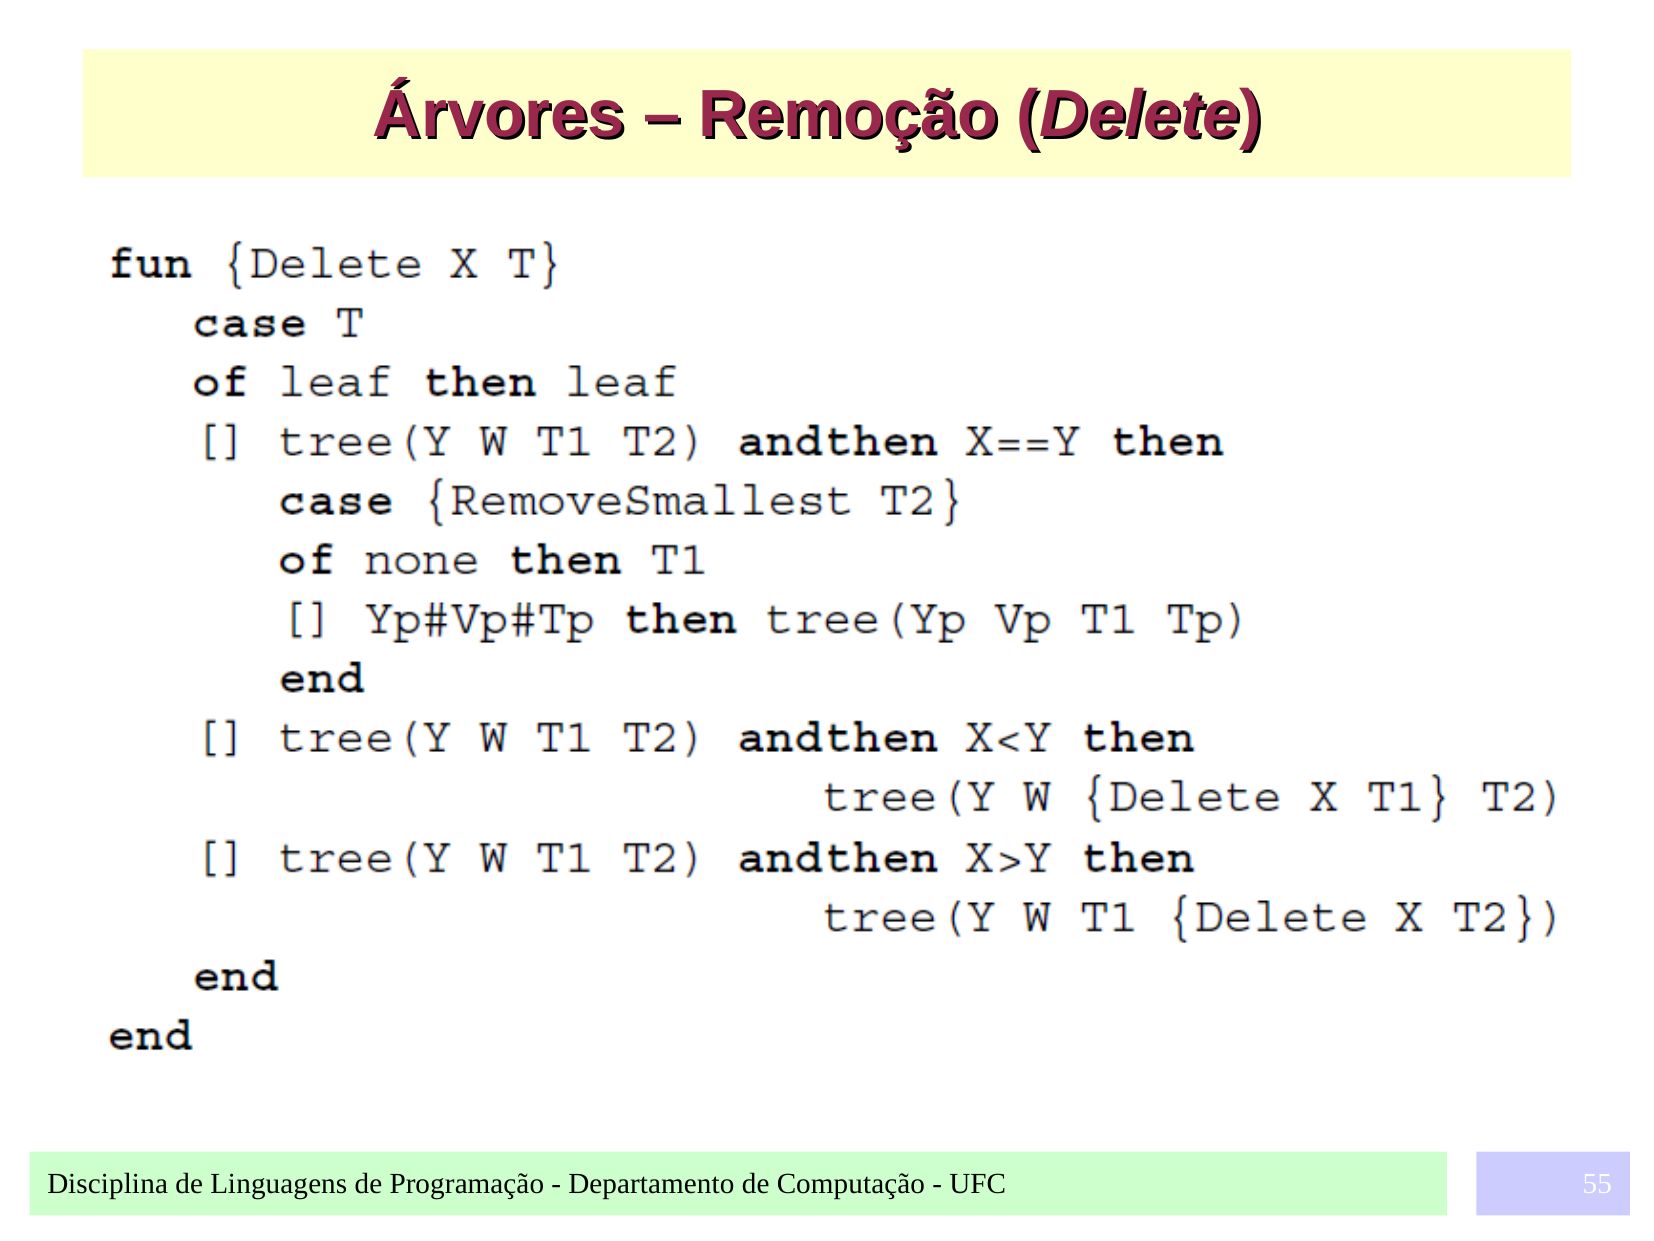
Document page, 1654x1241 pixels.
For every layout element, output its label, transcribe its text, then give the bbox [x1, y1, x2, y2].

title Árvores – Remoção (Delete) [82, 49, 1571, 178]
picture [88, 236, 1566, 1052]
